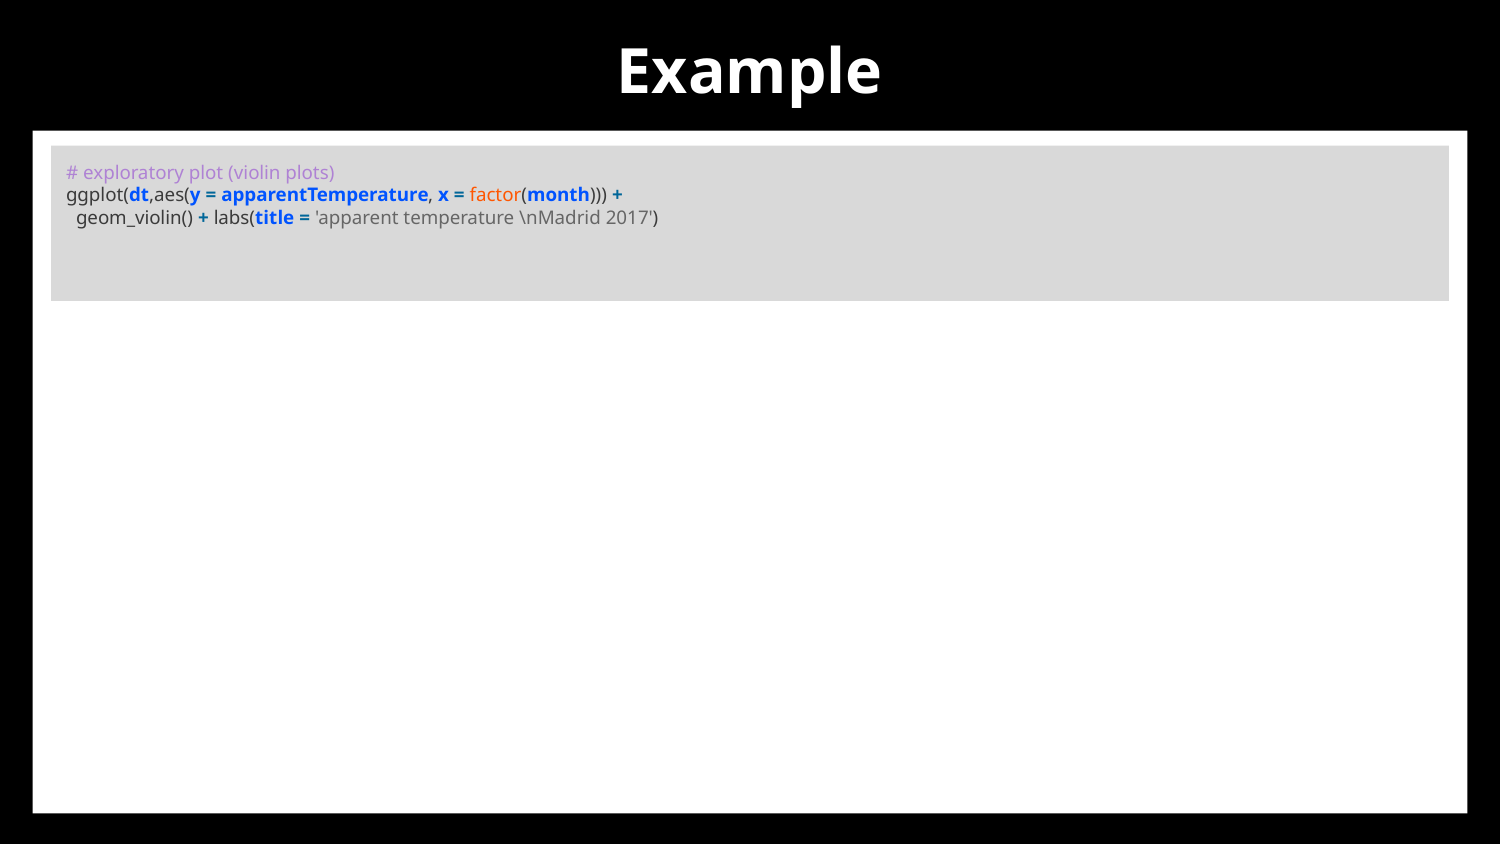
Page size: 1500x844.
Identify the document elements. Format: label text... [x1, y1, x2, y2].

text_box # exploratory plot (violin plots) ggplot(dt,aes(y = apparentTemperature, x = factor(month))) + geom_violin() + labs(title = 'apparent temperature \nMadrid 2017') [51, 145, 1449, 301]
text_box Example [32, 21, 1468, 116]
